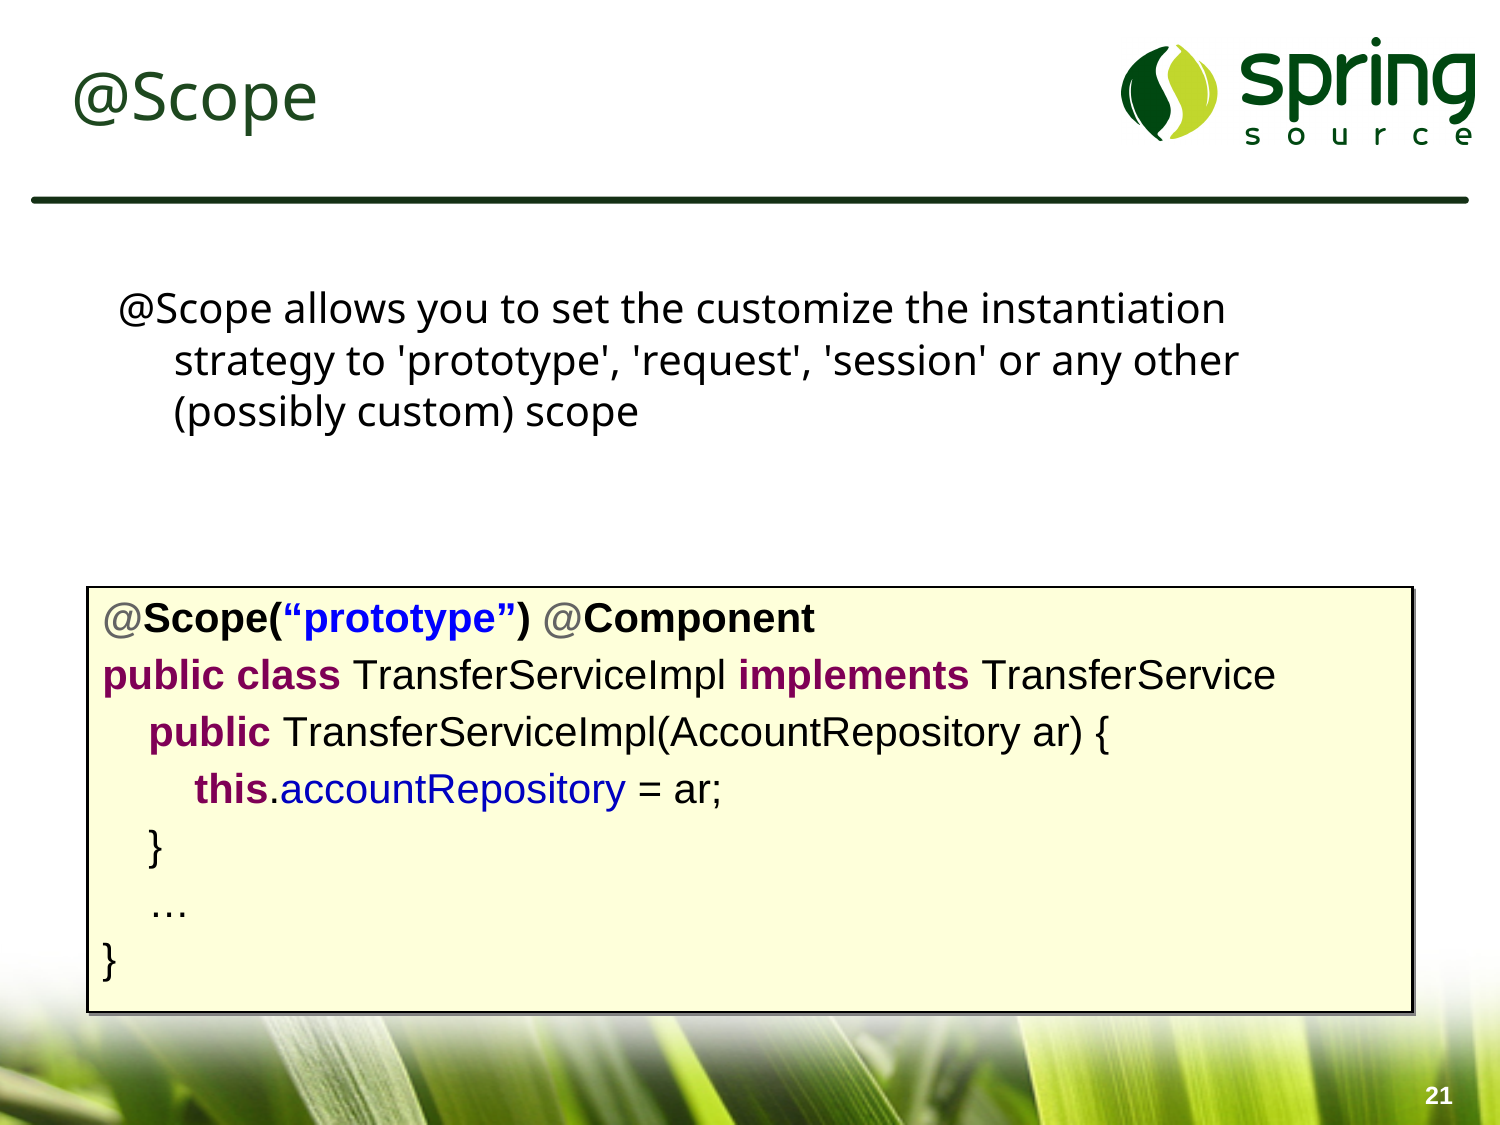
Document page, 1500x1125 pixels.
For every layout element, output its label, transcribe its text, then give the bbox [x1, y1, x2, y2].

list @Scope allows you to set the customize the instantiation strategy to 'prototype', 'request', 'session' or any other (possibly custom) scope [103, 275, 1394, 509]
picture [0, 944, 1500, 1125]
title @Scope [56, 13, 1089, 176]
text_box @Scope(“prototype”) @Component public class TransferServiceImpl implements TransferService public TransferServiceImpl(AccountRepository ar) { this.accountRepository = ar; } … } [87, 587, 1413, 1013]
picture [1121, 37, 1475, 145]
